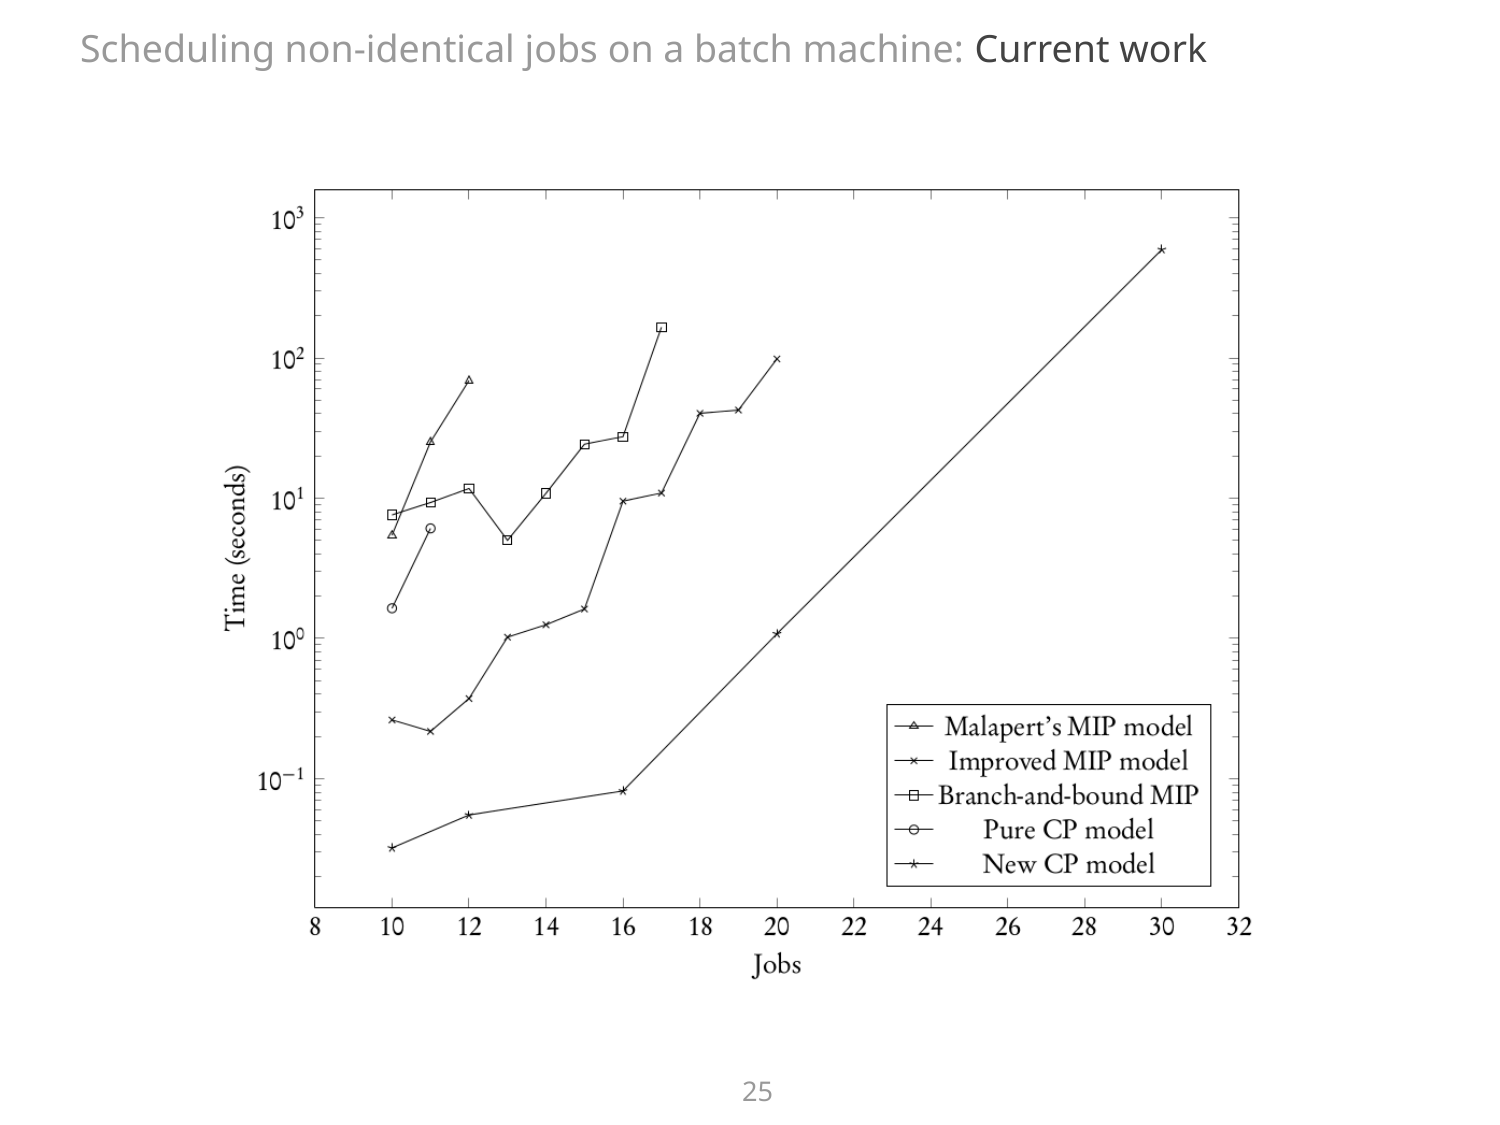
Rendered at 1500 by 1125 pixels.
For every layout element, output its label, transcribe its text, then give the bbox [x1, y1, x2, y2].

title Scheduling non-identical jobs on a batch machine: Current work [27, 13, 1399, 85]
picture [184, 157, 1291, 1006]
